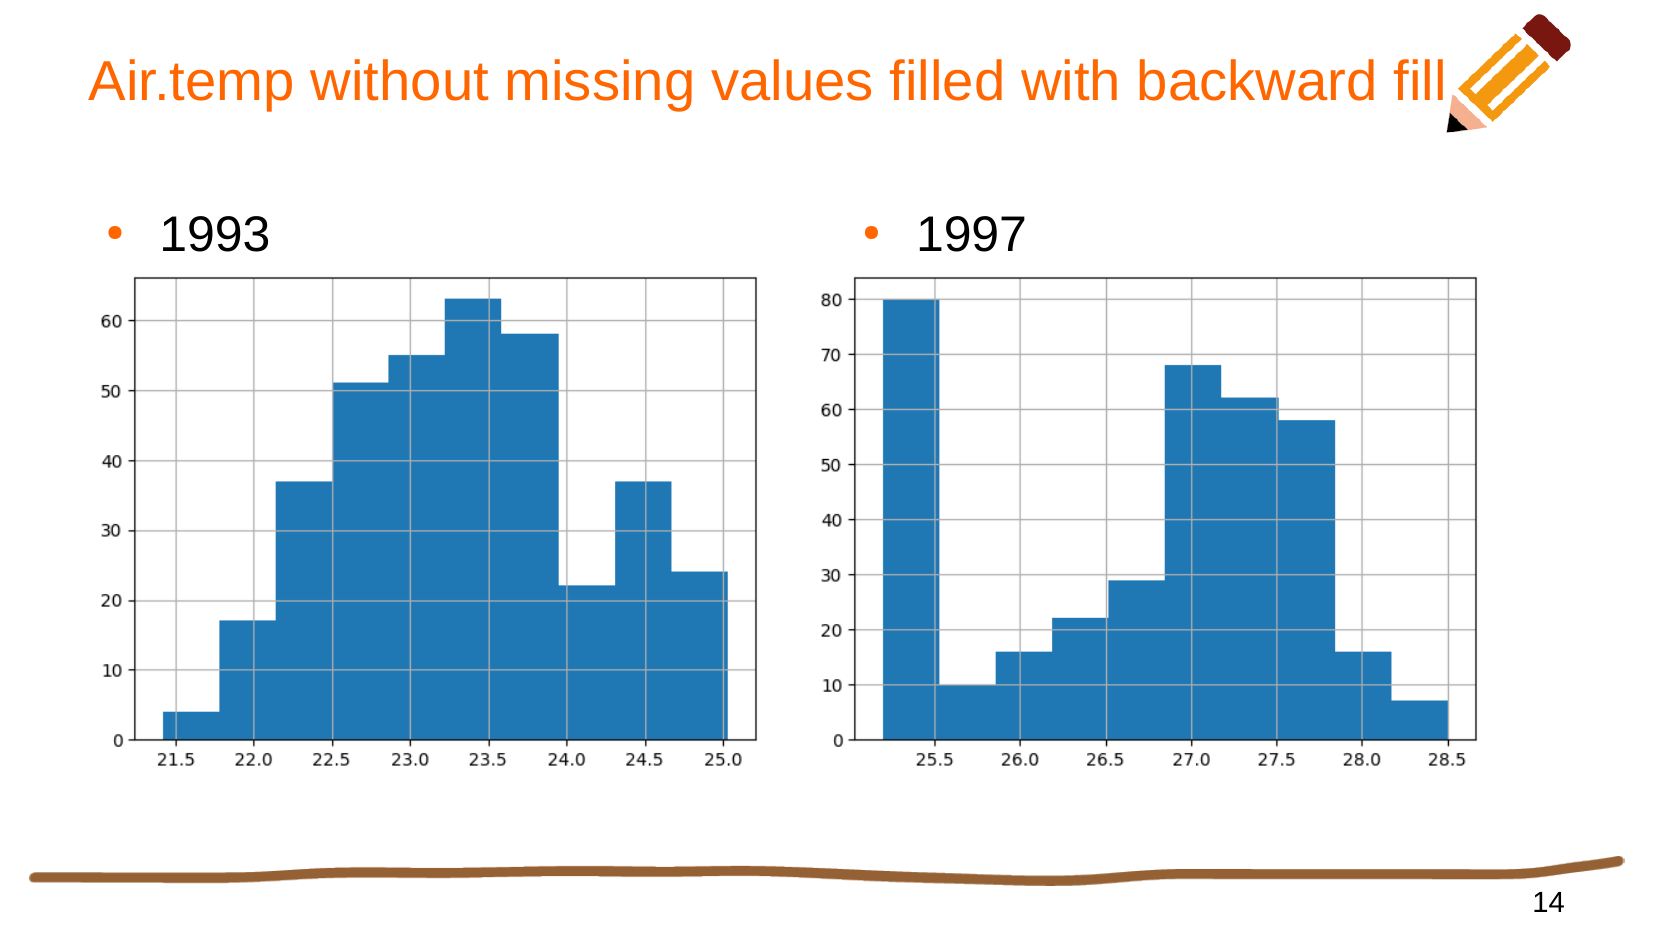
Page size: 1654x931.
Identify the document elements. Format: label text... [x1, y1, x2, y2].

list 1997 [845, 206, 1566, 266]
title Air.temp without missing values filled with backward fill [88, 18, 1447, 145]
list 1993 [88, 206, 809, 266]
picture [808, 265, 1488, 782]
picture [29, 856, 1625, 886]
picture [1446, 14, 1571, 133]
picture [88, 265, 768, 782]
